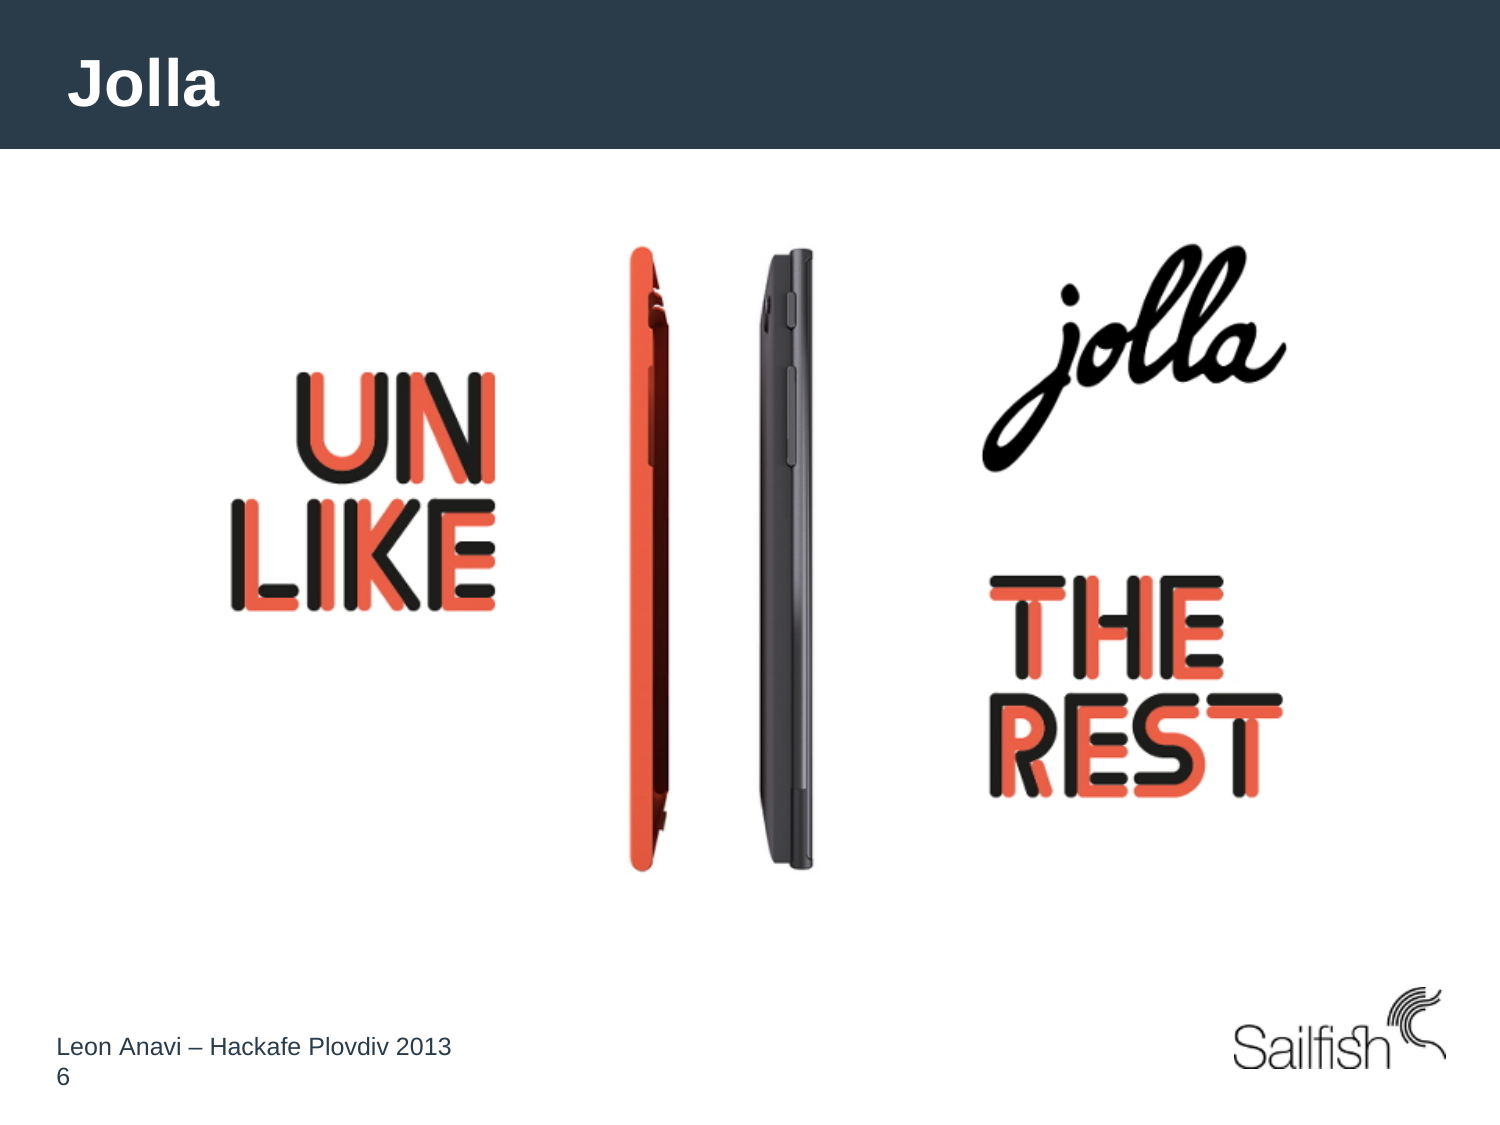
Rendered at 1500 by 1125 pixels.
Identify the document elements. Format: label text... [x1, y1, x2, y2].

text_box Jolla [53, 32, 1466, 173]
picture [1234, 987, 1446, 1069]
picture [195, 224, 1305, 901]
